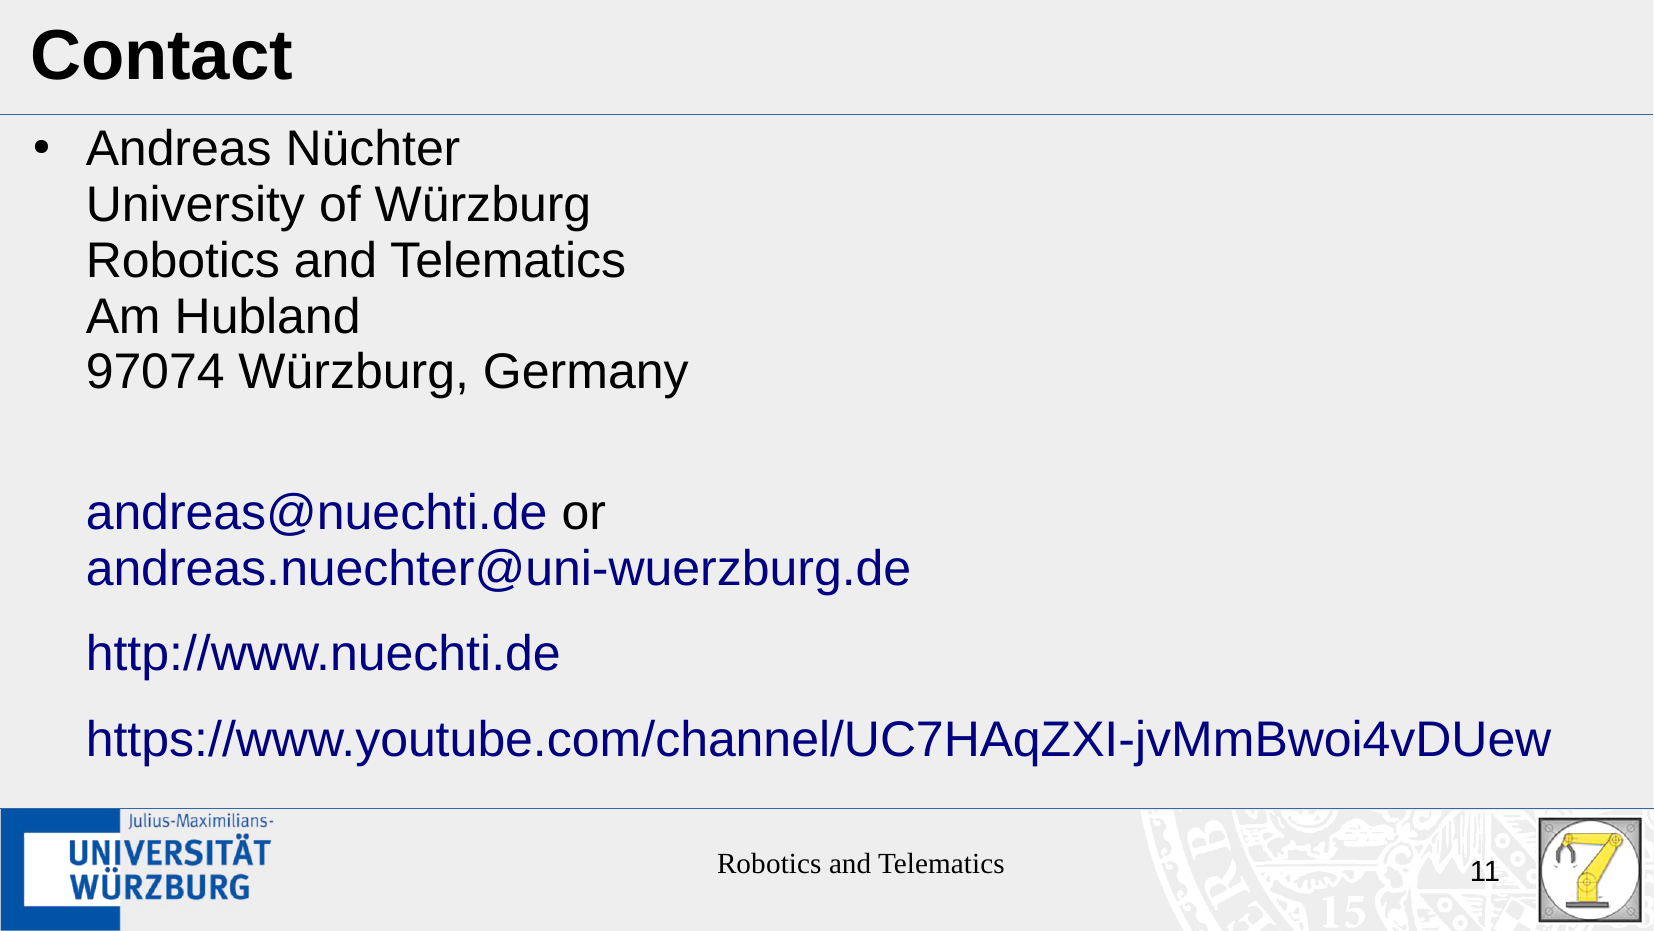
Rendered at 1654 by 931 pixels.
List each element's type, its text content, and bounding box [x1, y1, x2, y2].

picture [0, 809, 1654, 931]
list Andreas Nüchter University of Würzburg Robotics and Telematics Am Hubland 97074 Würzburg, Germany andreas@nuechti.de or andreas.nuechter@uni-wuerzburg.de http://www.nuechti.de https://www.youtube.com/channel/UC7HAqZXI-jvMmBwoi4vDUew [15, 120, 1636, 796]
title Contact [30, 0, 1636, 111]
